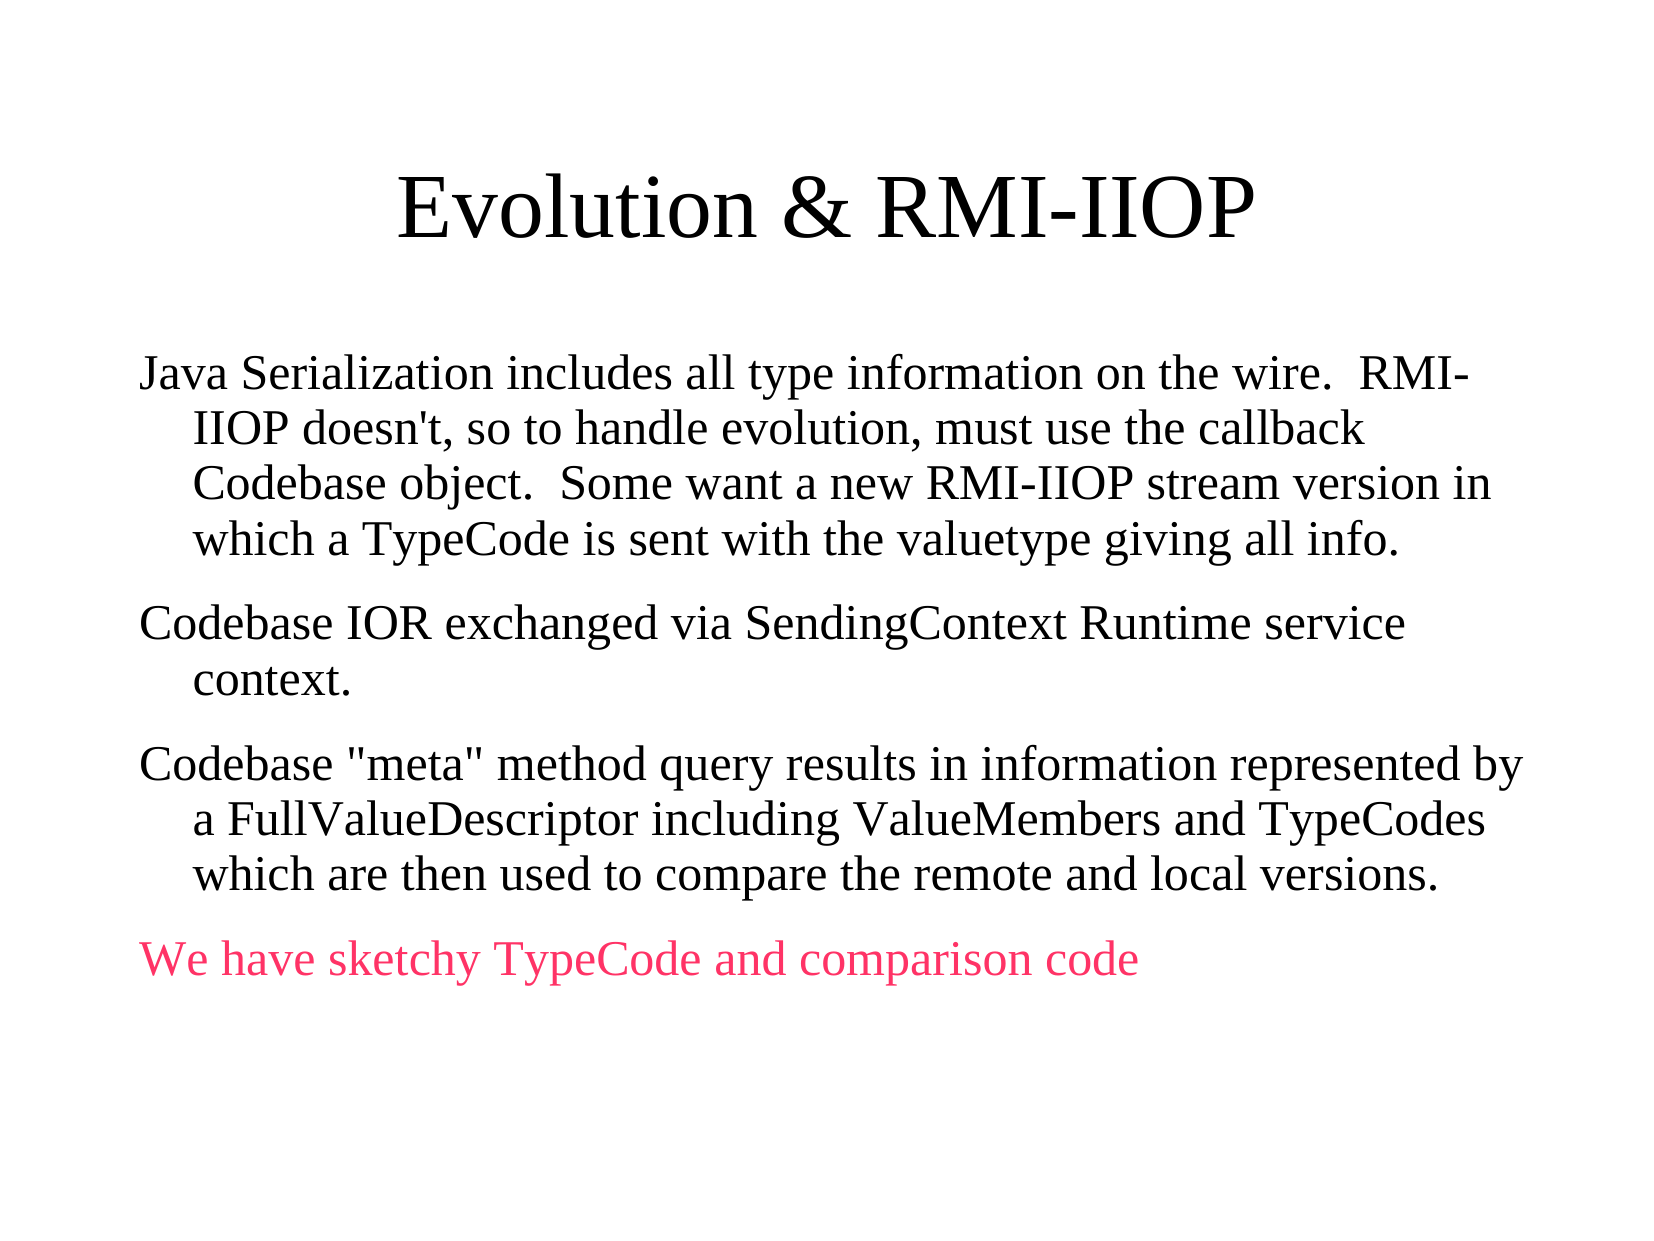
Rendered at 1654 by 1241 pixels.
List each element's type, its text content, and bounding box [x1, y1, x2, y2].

title Evolution & RMI-IIOP [121, 102, 1534, 311]
list Java Serialization includes all type information on the wire. RMI-IIOP doesn't, so to handle evolution, must use the callback Codebase object. Some want a new RMI-IIOP stream version in which a TypeCode is sent with the valuetype giving all info. Codebase IOR exchanged via SendingContext Runtime service context. Codebase "meta" method query results in information represented by a FullValueDescriptor including ValueMembers and TypeCodes which are then used to compare the remote and local versions. We have sketchy TypeCode and comparison code [121, 344, 1534, 1127]
